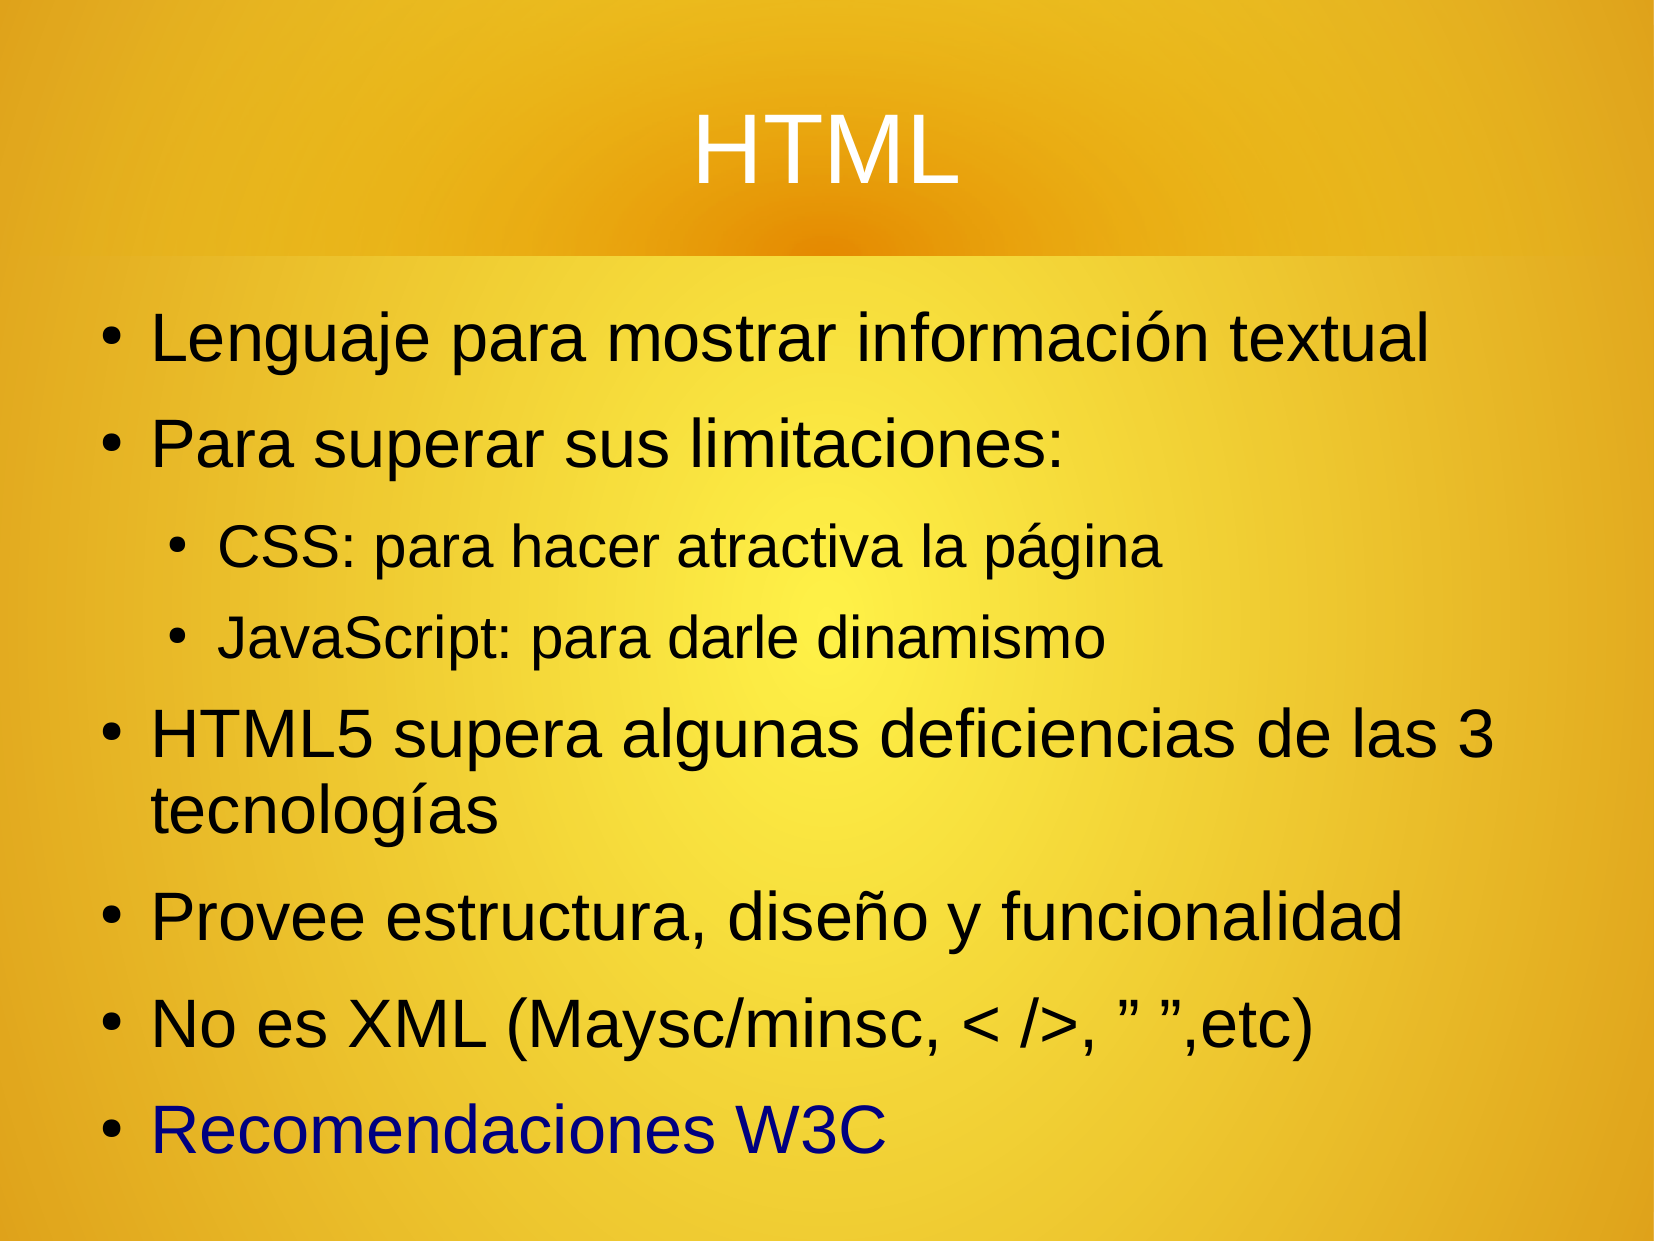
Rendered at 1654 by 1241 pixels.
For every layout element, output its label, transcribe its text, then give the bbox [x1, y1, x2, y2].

list Lenguaje para mostrar información textual Para superar sus limitaciones: CSS: para hacer atractiva la página JavaScript: para darle dinamismo HTML5 supera algunas deficiencias de las 3 tecnologías Provee estructura, diseño y funcionalidad No es XML (Maysc/minsc, < />, ” ”,etc) Recomendaciones W3C [82, 299, 1571, 1170]
title HTML [82, 47, 1571, 252]
